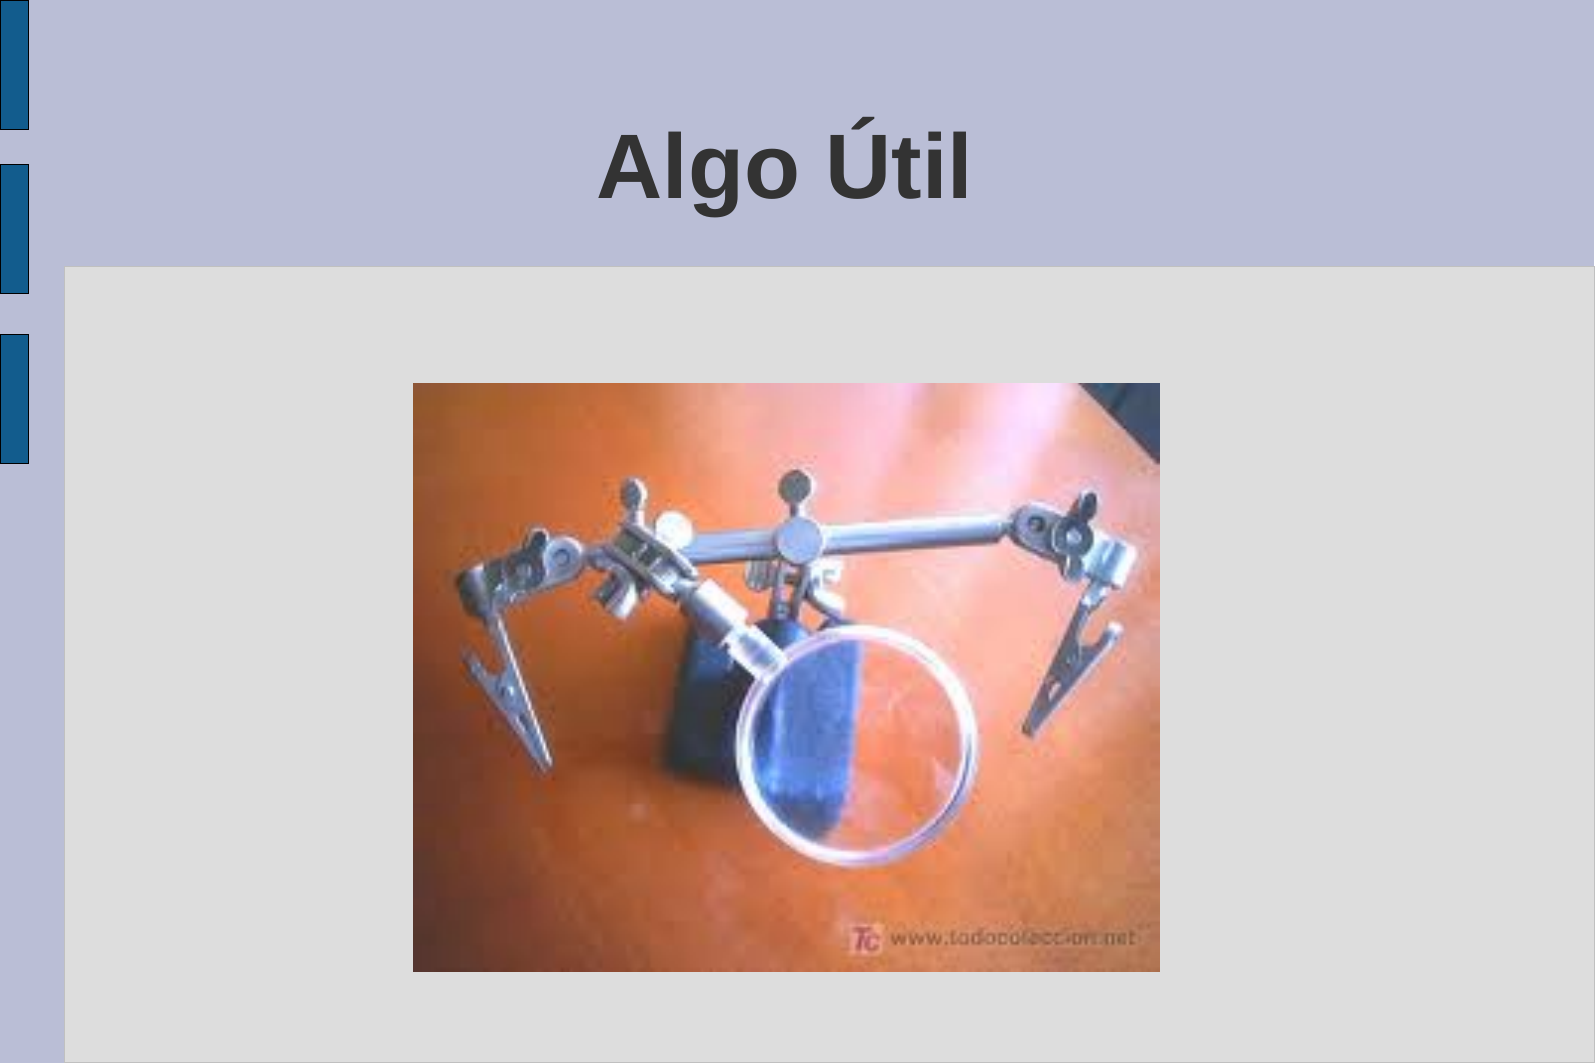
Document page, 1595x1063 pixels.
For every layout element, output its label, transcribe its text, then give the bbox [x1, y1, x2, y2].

picture [413, 383, 1160, 972]
title Algo Útil [117, 85, 1479, 249]
